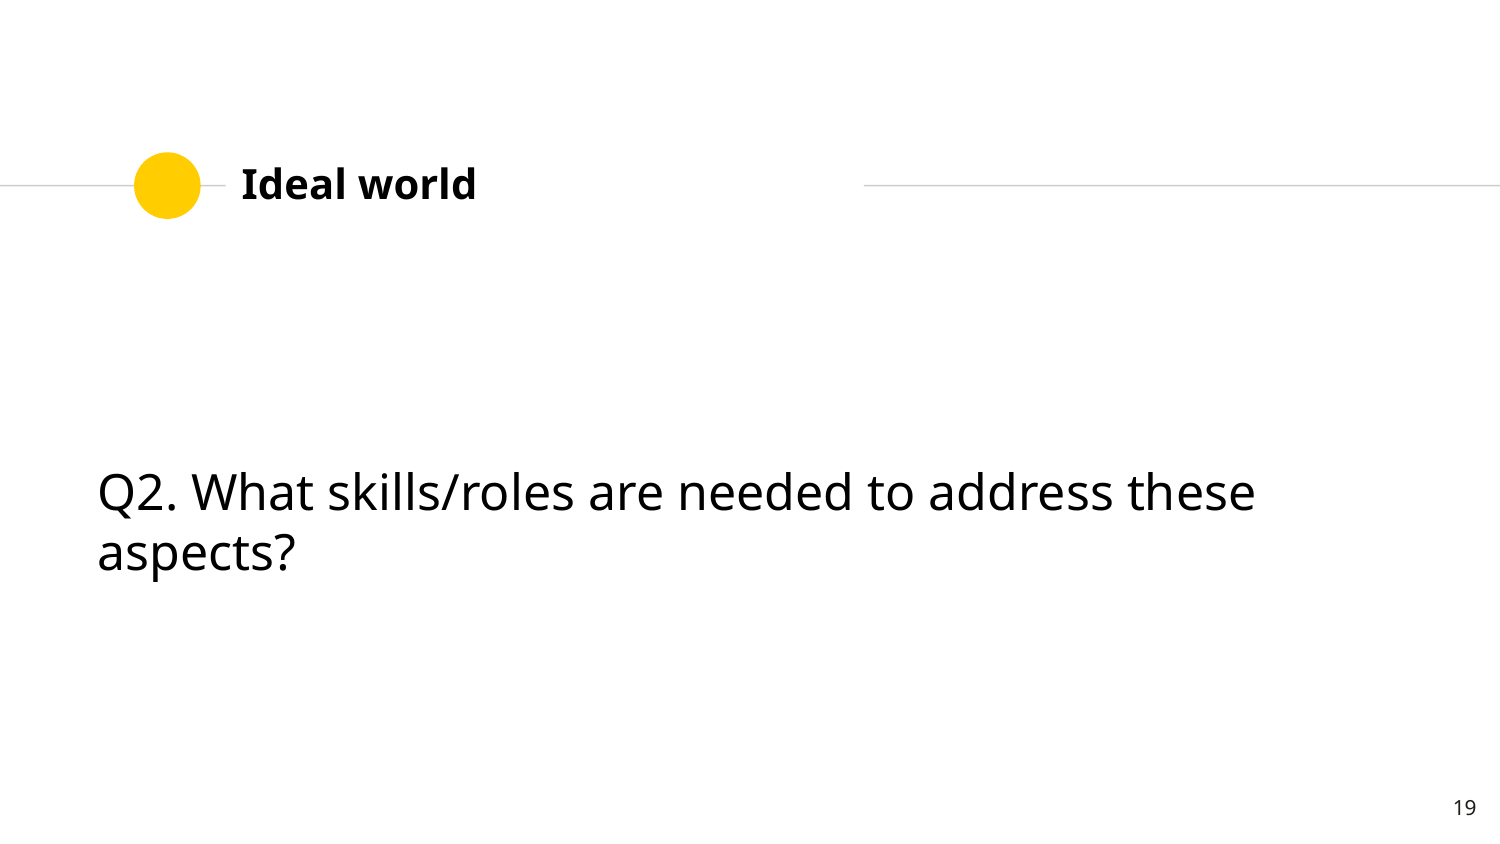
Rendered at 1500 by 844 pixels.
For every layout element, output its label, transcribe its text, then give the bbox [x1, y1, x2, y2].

title Ideal world [226, 146, 863, 219]
list Q2. What skills/roles are needed to address these aspects? [82, 265, 1428, 776]
slide_number 1 [1401, 779, 1492, 844]
